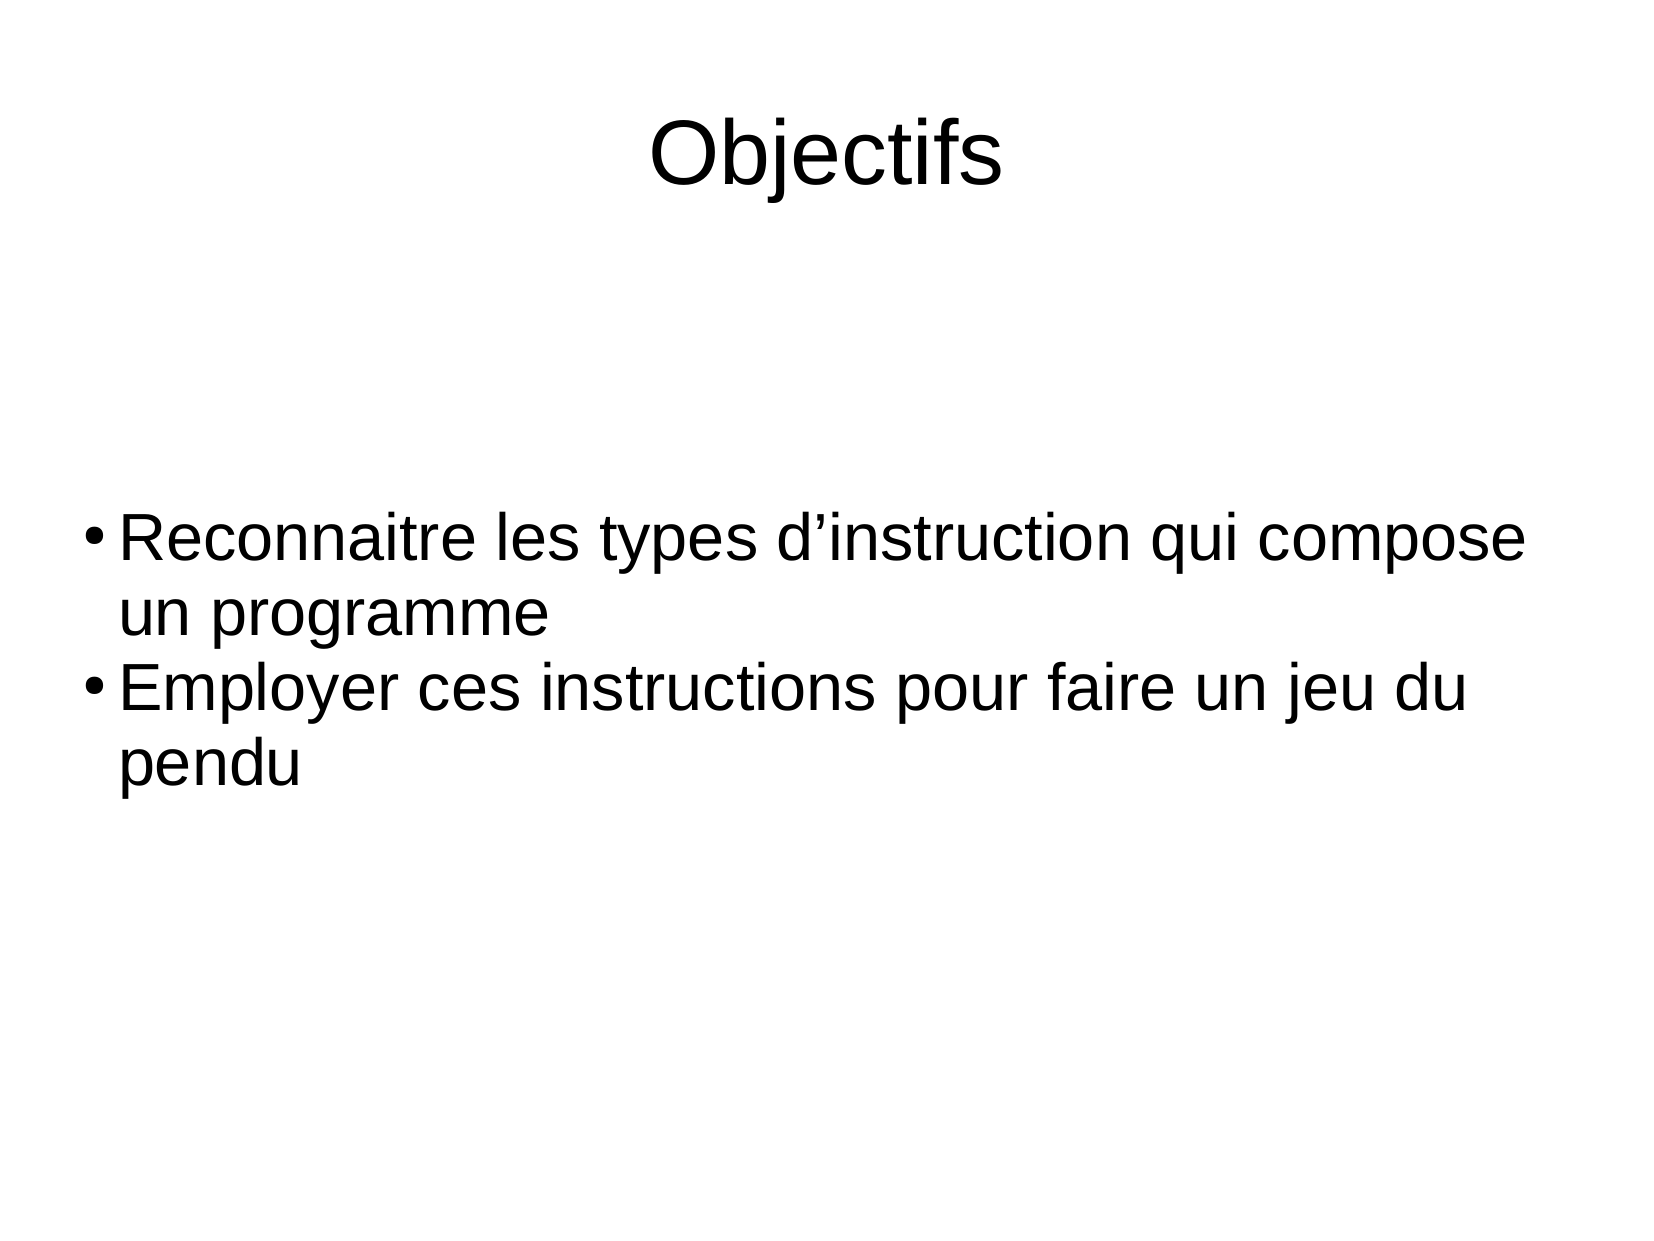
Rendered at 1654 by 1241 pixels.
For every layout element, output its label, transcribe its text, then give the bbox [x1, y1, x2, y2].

title Objectifs [82, 49, 1571, 257]
subtitle Reconnaitre les types d’instruction qui compose un programme Employer ces instructions pour faire un jeu du pendu [82, 290, 1571, 1010]
